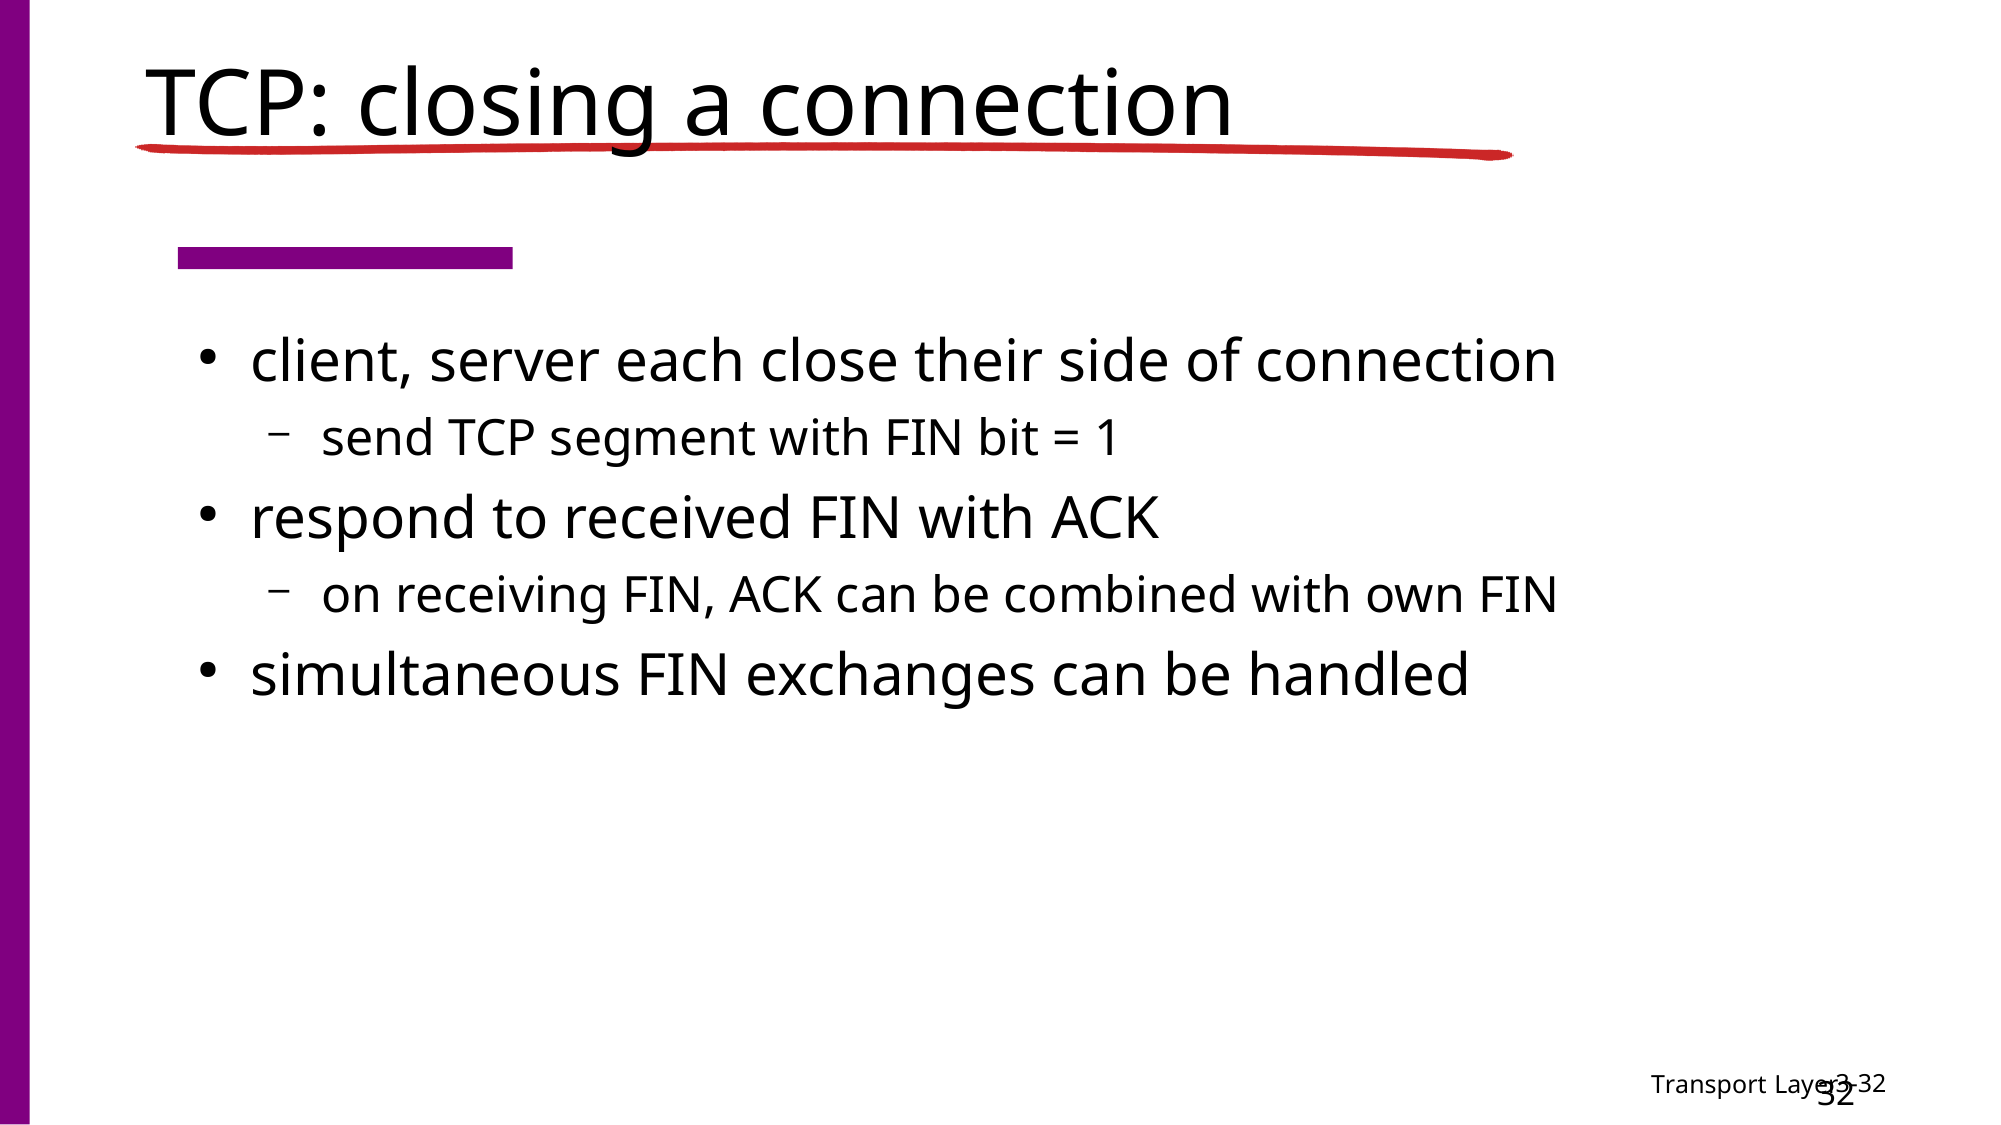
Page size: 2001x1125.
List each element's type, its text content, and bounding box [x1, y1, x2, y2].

list client, server each close their side of connection send TCP segment with FIN bit = 1 respond to received FIN with ACK on receiving FIN, ACK can be combined with own FIN simultaneous FIN exchanges can be handled [165, 315, 1846, 1079]
text_box 3-<number> [1820, 1060, 1969, 1106]
text_box Transport Layer [1219, 1079, 1820, 1105]
title TCP: closing a connection [94, 39, 1795, 159]
picture [129, 159, 1530, 166]
